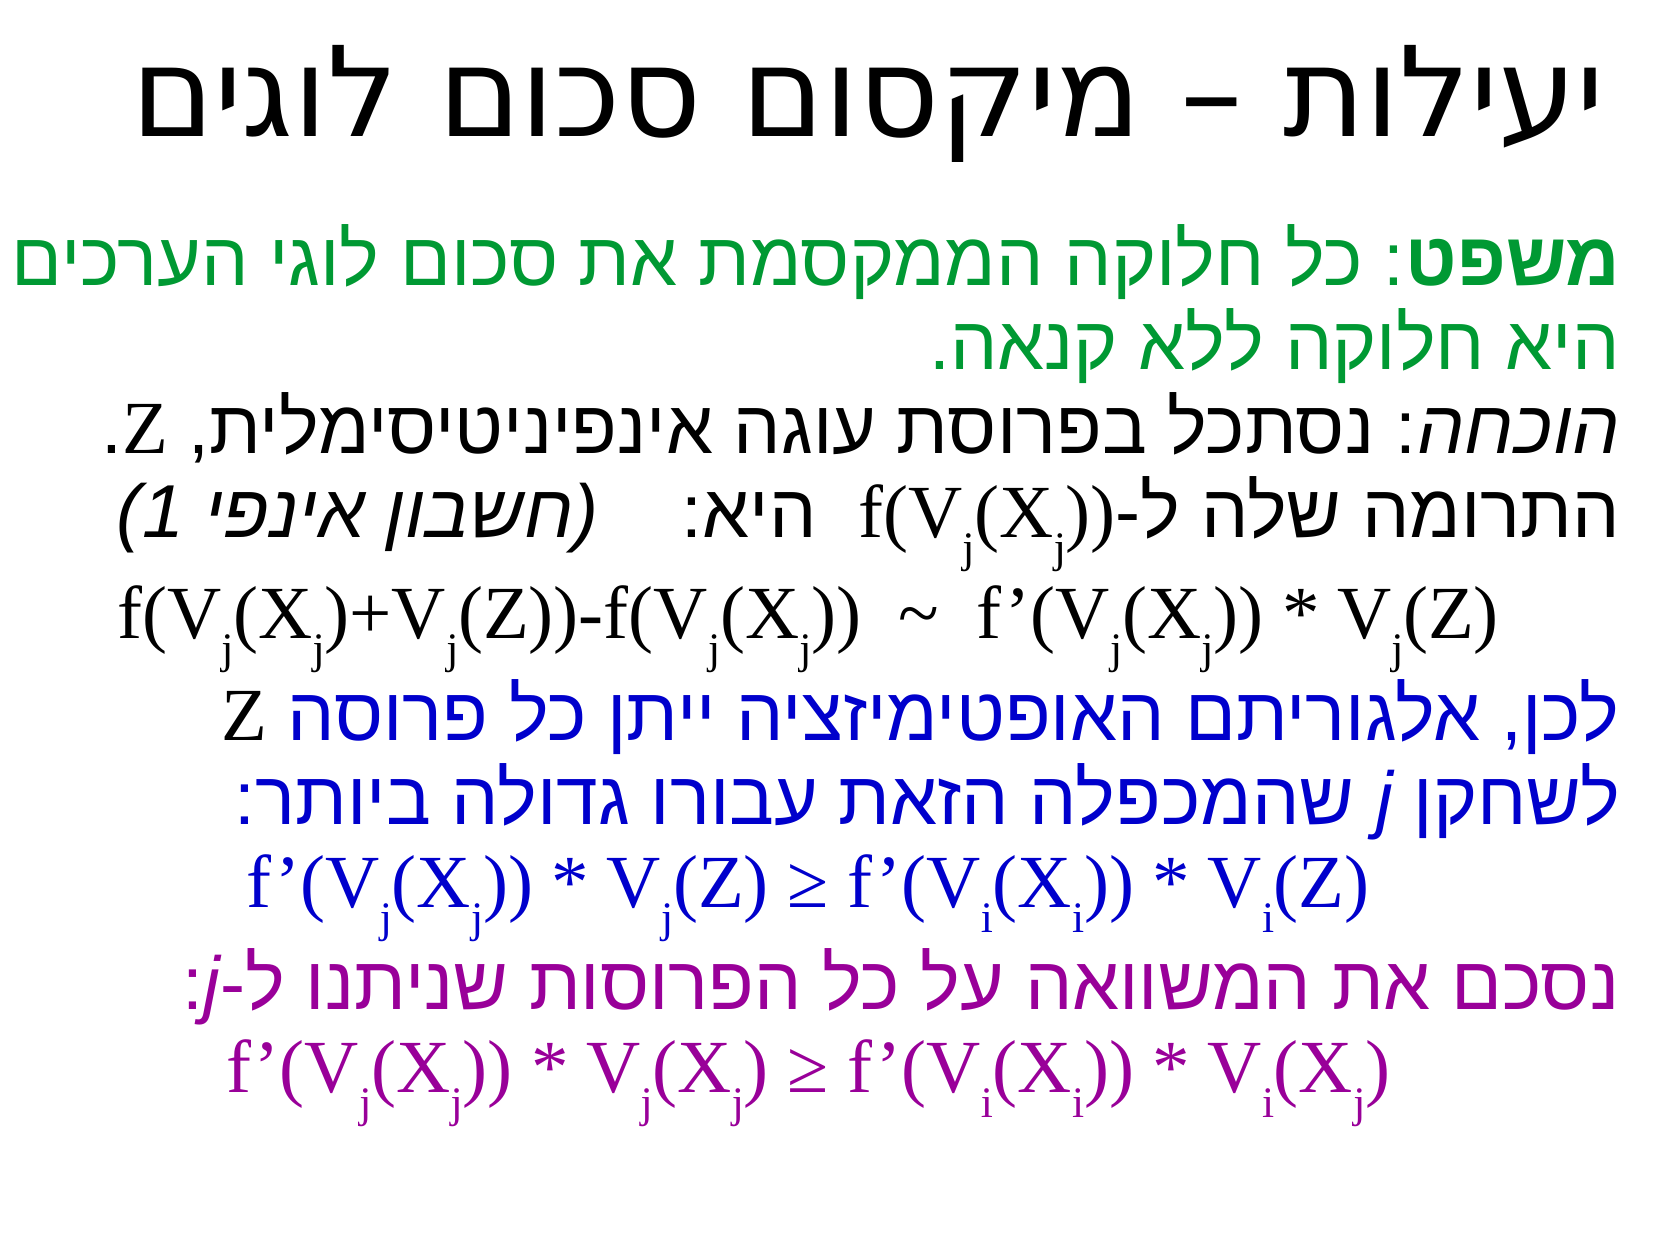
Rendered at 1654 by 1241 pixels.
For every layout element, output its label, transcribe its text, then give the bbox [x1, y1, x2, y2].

title יעילות – מיקסום סכום לוגים [30, 7, 1654, 166]
text_box משפט: כל חלוקה הממקסמת את סכום לוגי הערכים היא חלוקה ללא קנאה. הוכחה: נסתכל בפרוסת עוגה אינפיניטיסימלית, Z. התרומה שלה ל-f(Vj(Xj)) היא: (חשבון אינפי 1) f(Vj(Xj)+Vj(Z))-f(Vj(Xj)) ~ f’(Vj(Xj)) * Vj(Z) לכן, אלגוריתם האופטימיזציה ייתן כל פרוסה Z לשחקן j שהמכפלה הזאת עבורו גדולה ביותר: f’(Vj(Xj)) * Vj(Z) ≥ f’(Vi(Xi)) * Vi(Z) נסכם את המשוואה על כל הפרוסות שניתנו ל-j: f’(Vj(Xj)) * Vj(Xj) ≥ f’(Vi(Xi)) * Vi(Xj) [0, 210, 1636, 1241]
